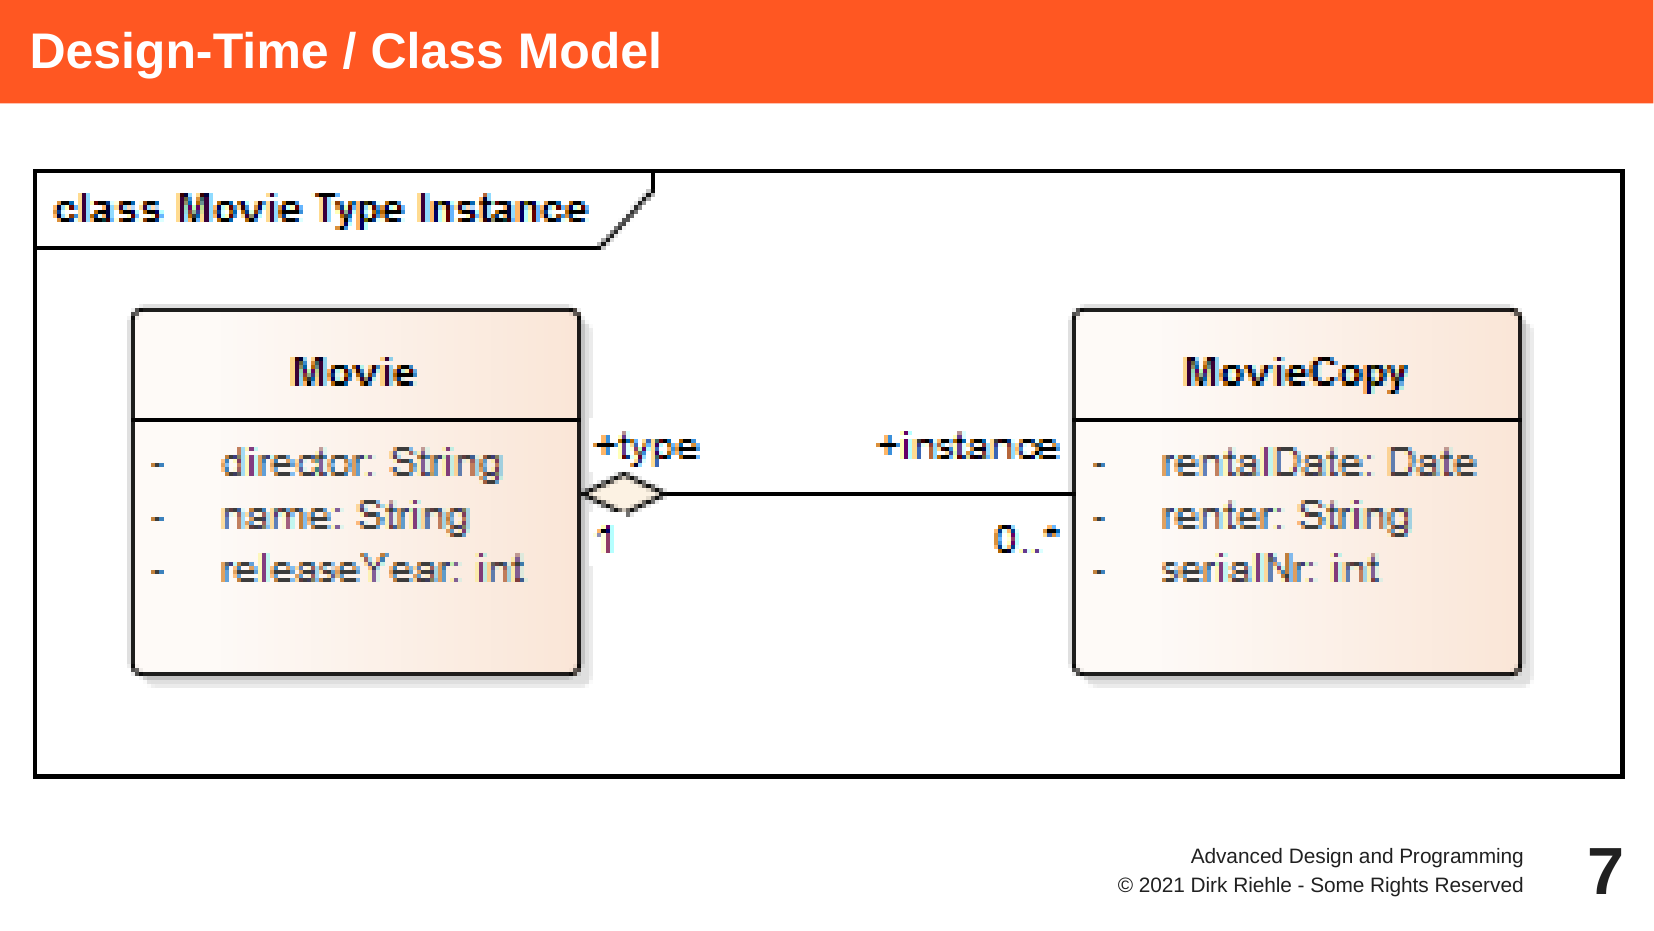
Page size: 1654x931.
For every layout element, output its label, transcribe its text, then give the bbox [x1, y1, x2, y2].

picture [29, 165, 1625, 780]
title Design-Time / Class Model [0, 0, 1654, 104]
